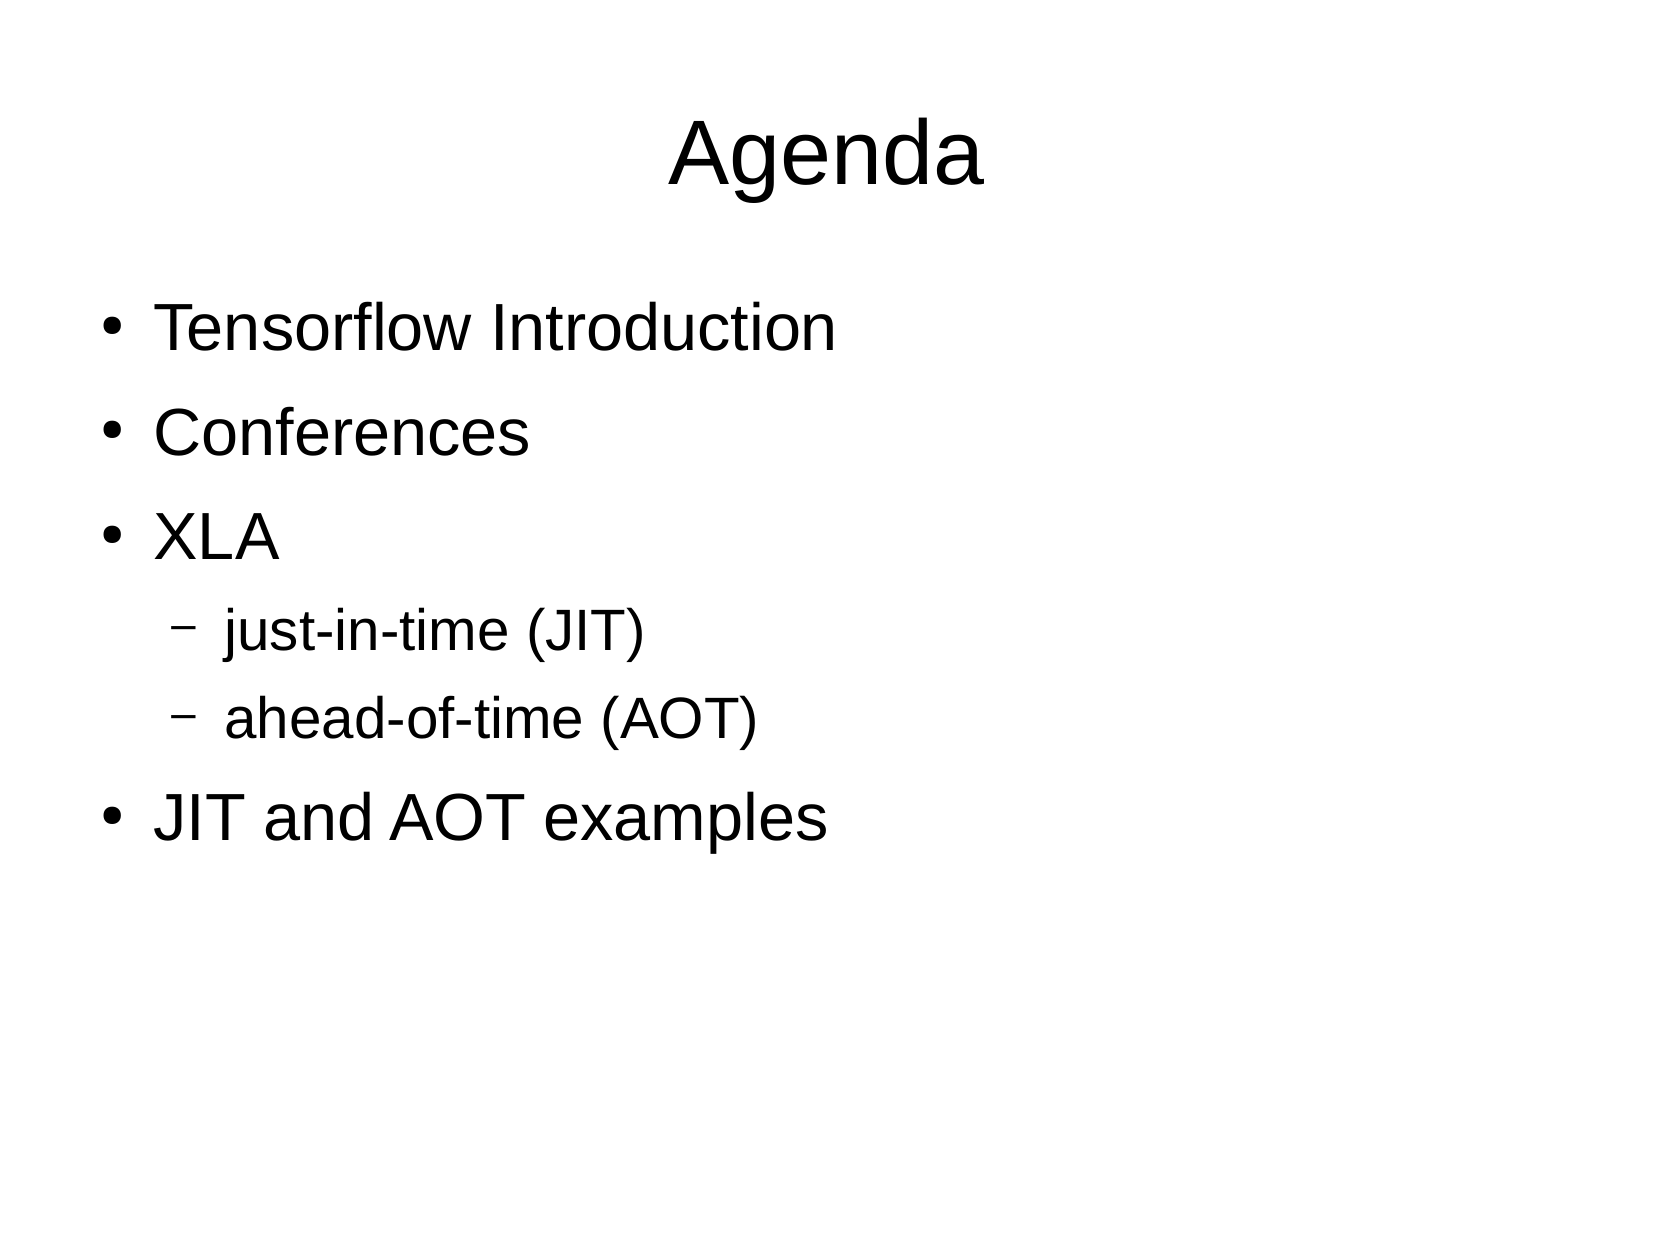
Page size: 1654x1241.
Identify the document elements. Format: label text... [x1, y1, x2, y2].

list Tensorflow Introduction Conferences XLA just-in-time (JIT) ahead-of-time (AOT) JIT and AOT examples [82, 290, 1571, 1010]
title Agenda [82, 49, 1571, 257]
